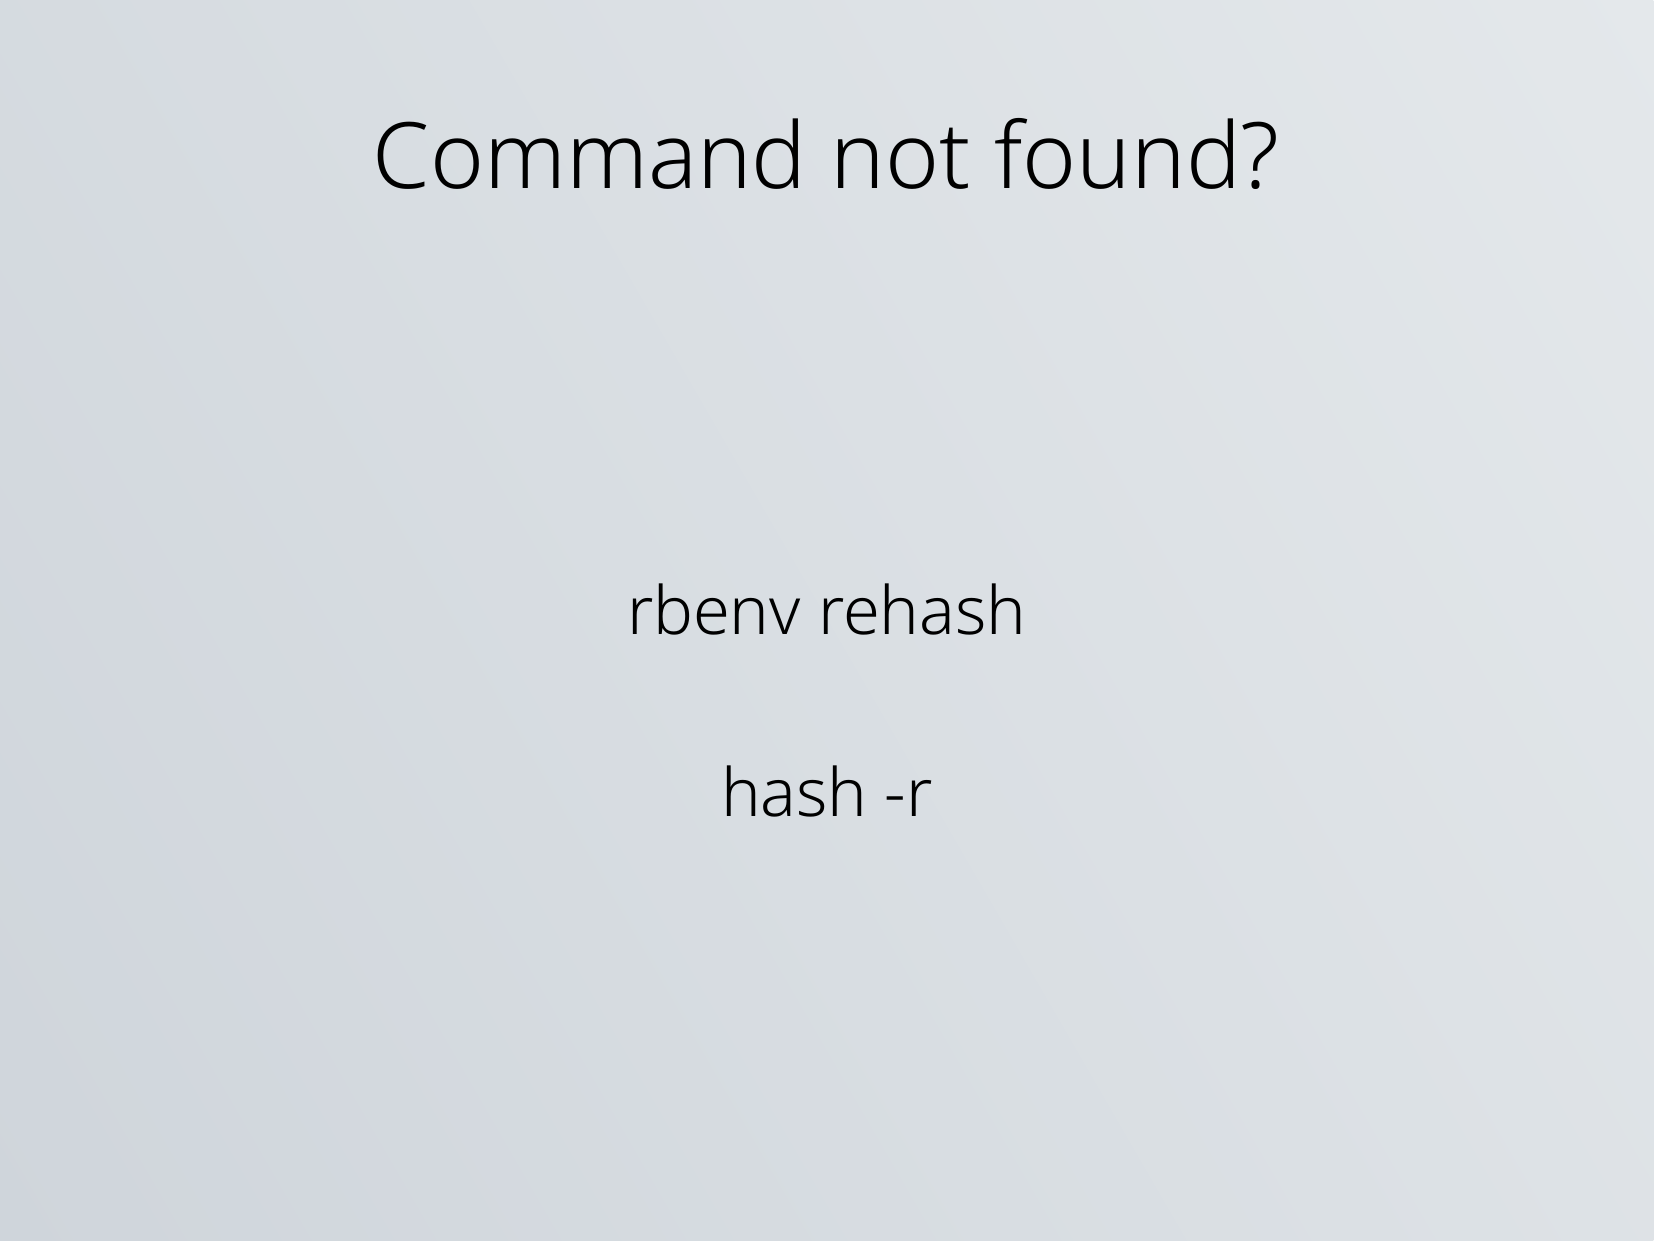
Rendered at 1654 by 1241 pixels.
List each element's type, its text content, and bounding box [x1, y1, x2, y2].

title Command not found? [431, 56, 1223, 250]
subtitle rbenv rehash hash -r [345, 290, 1308, 1109]
